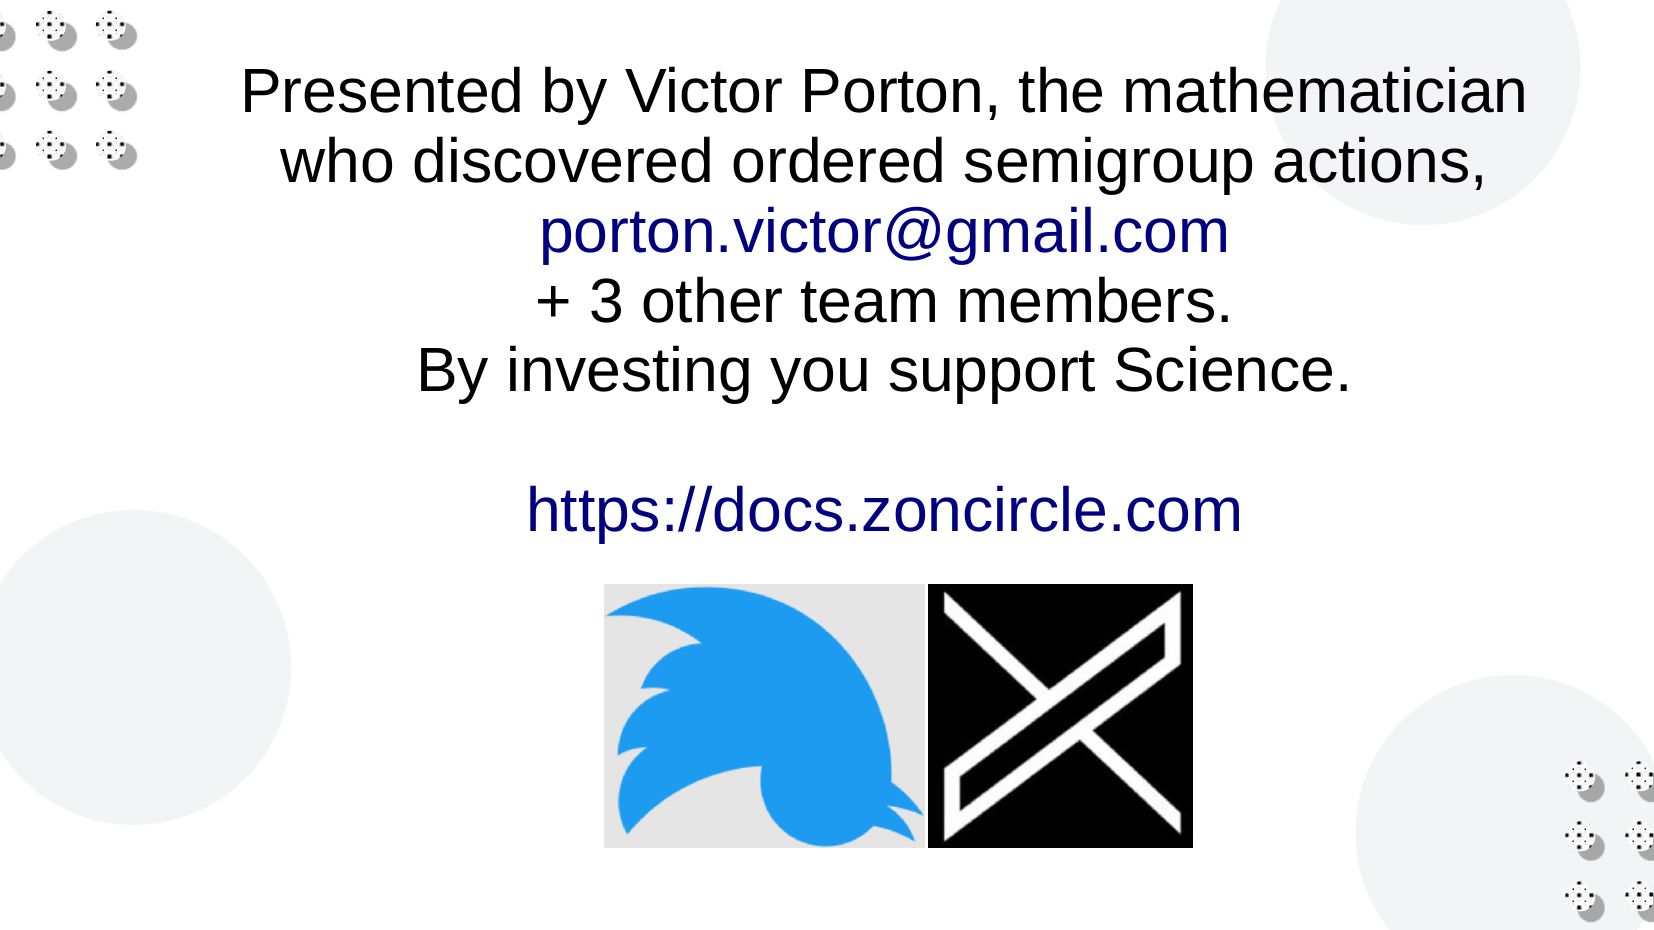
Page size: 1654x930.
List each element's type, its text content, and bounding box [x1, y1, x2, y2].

picture [1565, 881, 1596, 912]
picture [602, 582, 1194, 849]
picture [36, 130, 67, 161]
picture [1565, 821, 1596, 852]
picture [95, 10, 126, 41]
picture [35, 10, 66, 41]
picture [95, 130, 127, 161]
picture [1625, 761, 1654, 792]
picture [1565, 761, 1596, 792]
picture [1625, 881, 1654, 912]
picture [0, 73, 7, 98]
picture [1625, 821, 1654, 852]
picture [95, 70, 126, 101]
text_box Presented by Victor Porton, the mathematician who discovered ordered semigroup actions, porton.victor@gmail.com + 3 other team members. By investing you support Science. https://docs.zoncircle.com [341, 100, 1429, 501]
picture [0, 13, 7, 38]
picture [35, 70, 67, 101]
picture [0, 133, 7, 158]
